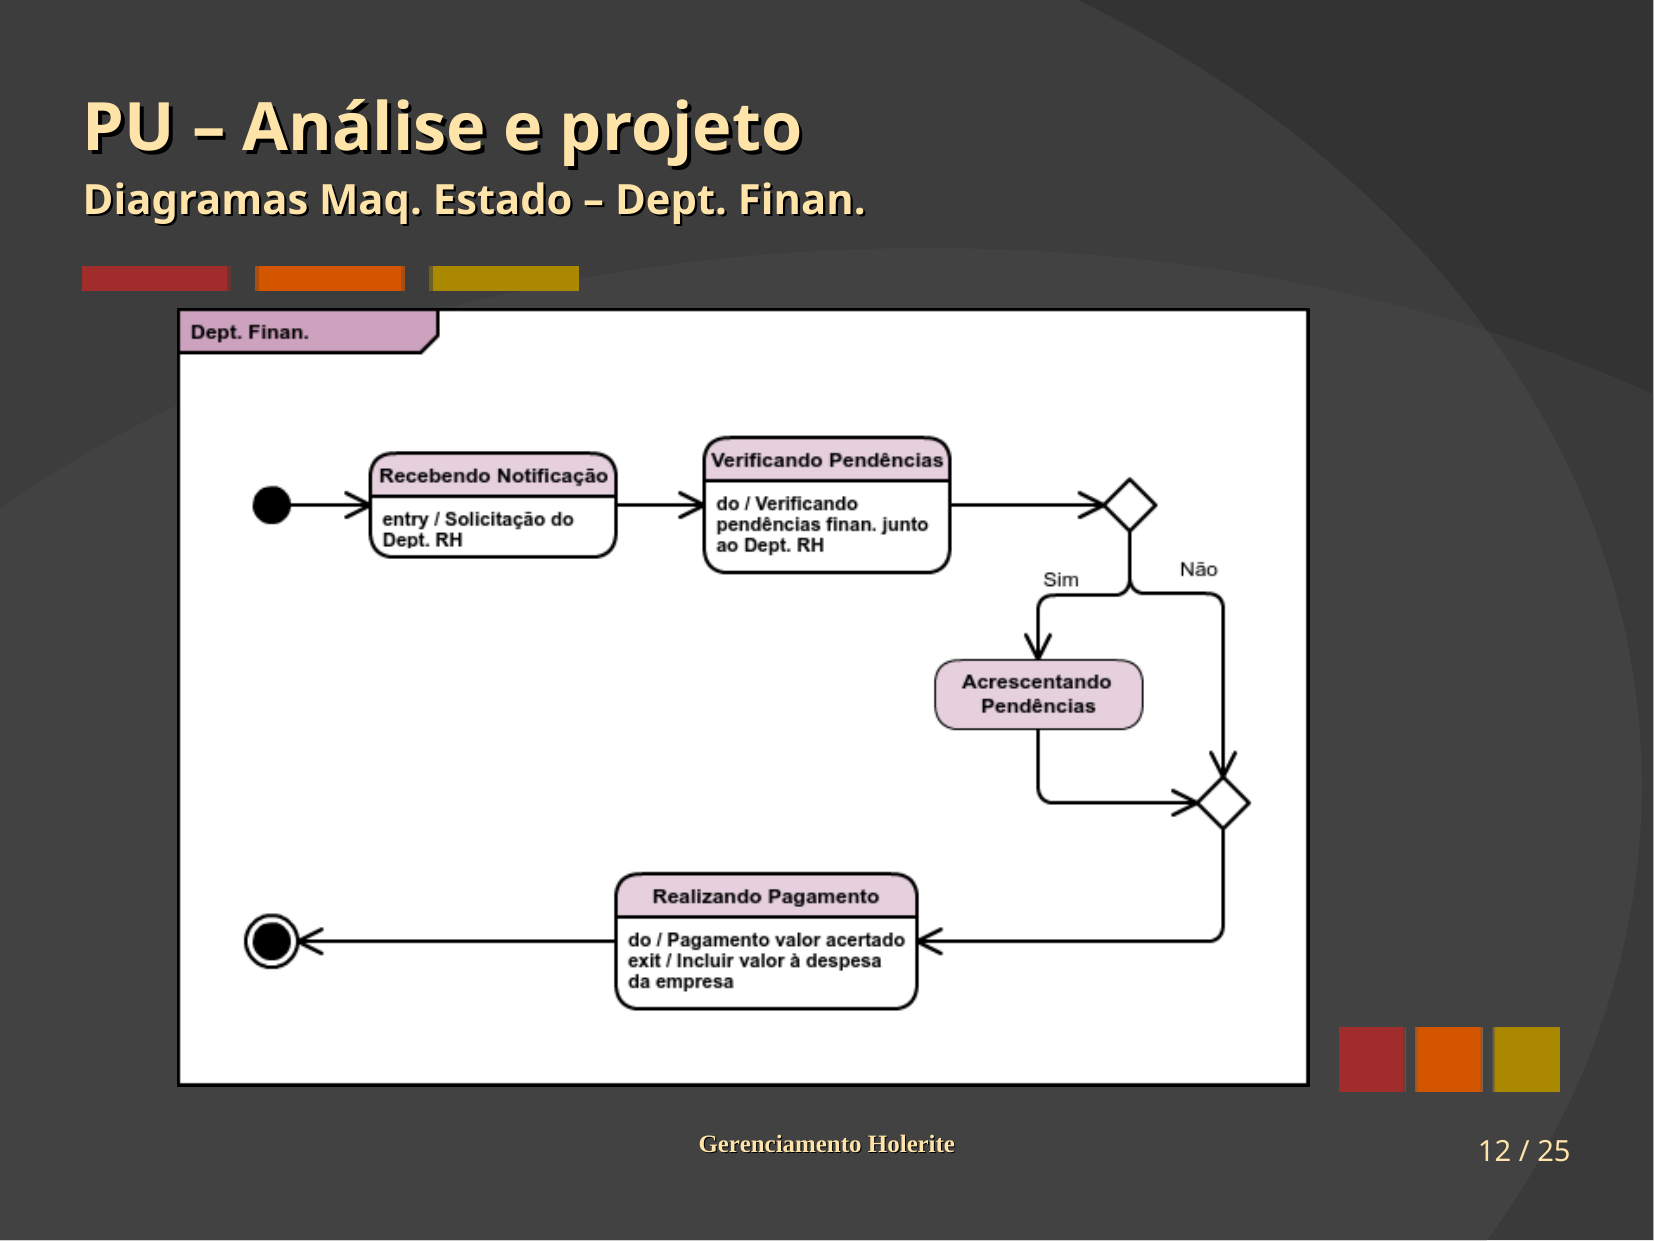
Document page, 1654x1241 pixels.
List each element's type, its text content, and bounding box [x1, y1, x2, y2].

picture [177, 308, 1310, 1087]
picture [82, 266, 579, 291]
picture [1339, 1027, 1560, 1092]
title PU – Análise e projeto Diagramas Maq. Estado – Dept. Finan. [82, 49, 1571, 257]
